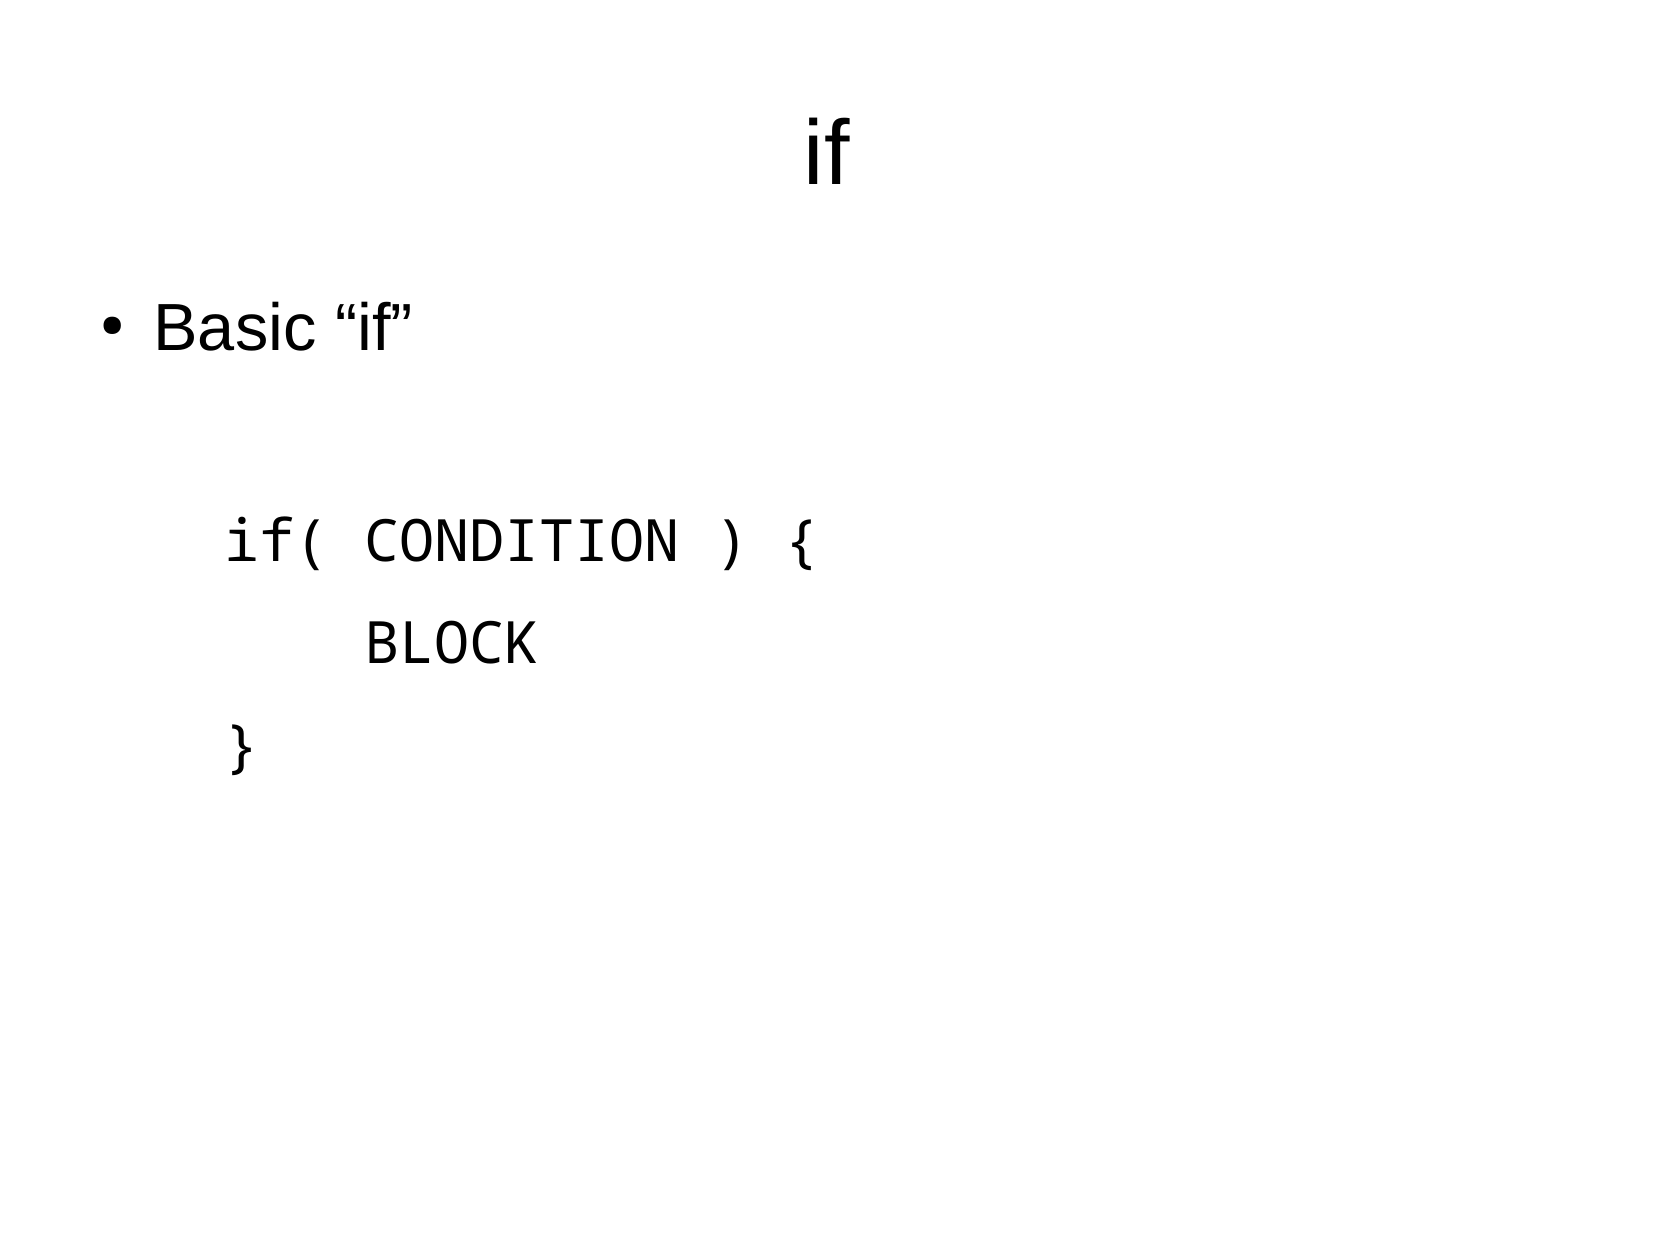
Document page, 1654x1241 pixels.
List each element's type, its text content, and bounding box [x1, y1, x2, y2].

list Basic “if” if( CONDITION ) { BLOCK } [82, 290, 1571, 1010]
title if [82, 49, 1571, 257]
